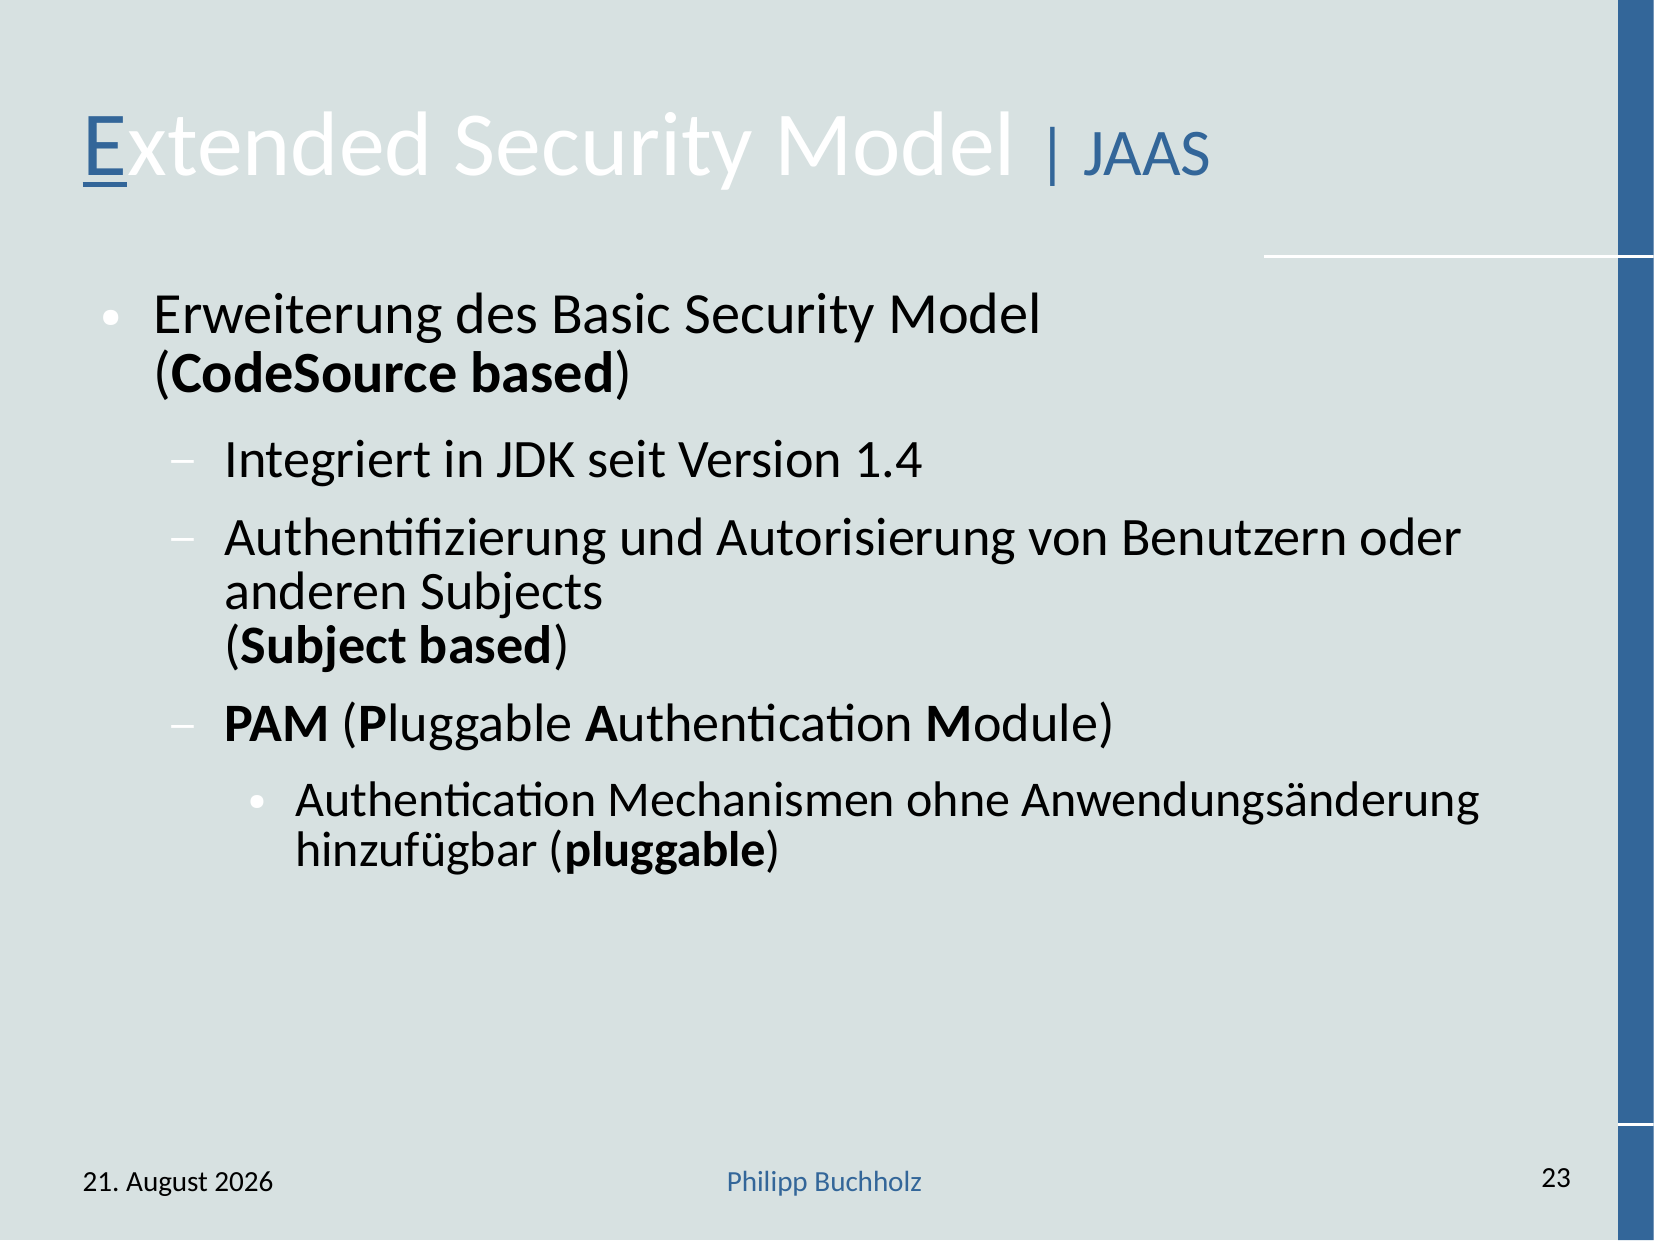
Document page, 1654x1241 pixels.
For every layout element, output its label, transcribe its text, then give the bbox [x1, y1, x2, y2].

title Extended Security Model | JAAS [82, 49, 1571, 257]
list Erweiterung des Basic Security Model (CodeSource based) Integriert in JDK seit Version 1.4 Authentifizierung und Autorisierung von Benutzern oder anderen Subjects (Subject based) PAM (Pluggable Authentication Module) Authentication Mechanismen ohne Anwendungsänderung hinzufügbar (pluggable) [82, 290, 1571, 1109]
